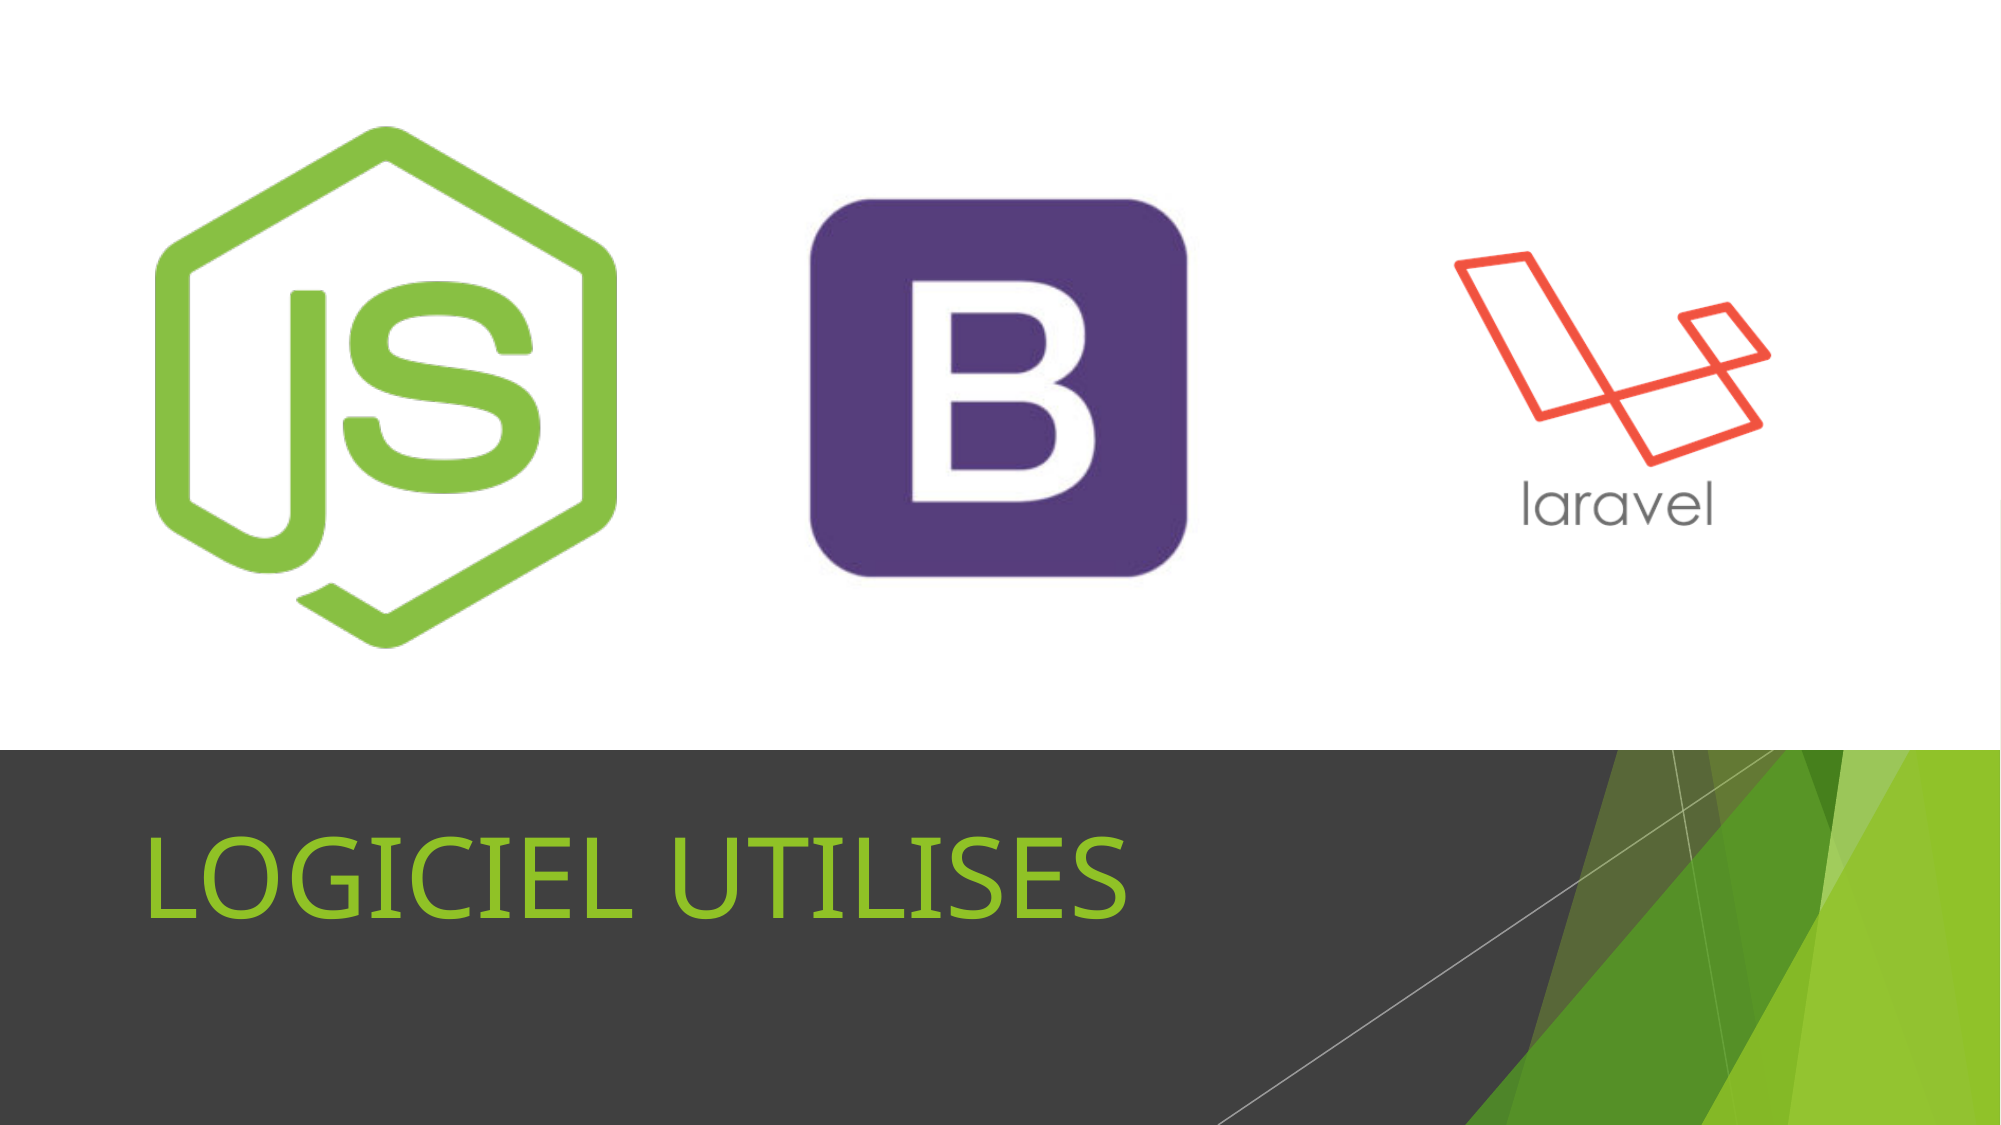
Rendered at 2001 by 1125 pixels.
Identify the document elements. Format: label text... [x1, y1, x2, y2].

text_box [0, 0, 2000, 1125]
title LOGICIEL UTILISES [125, 780, 1522, 949]
picture [154, 124, 620, 653]
picture [1348, 124, 1877, 653]
picture [735, 124, 1263, 653]
